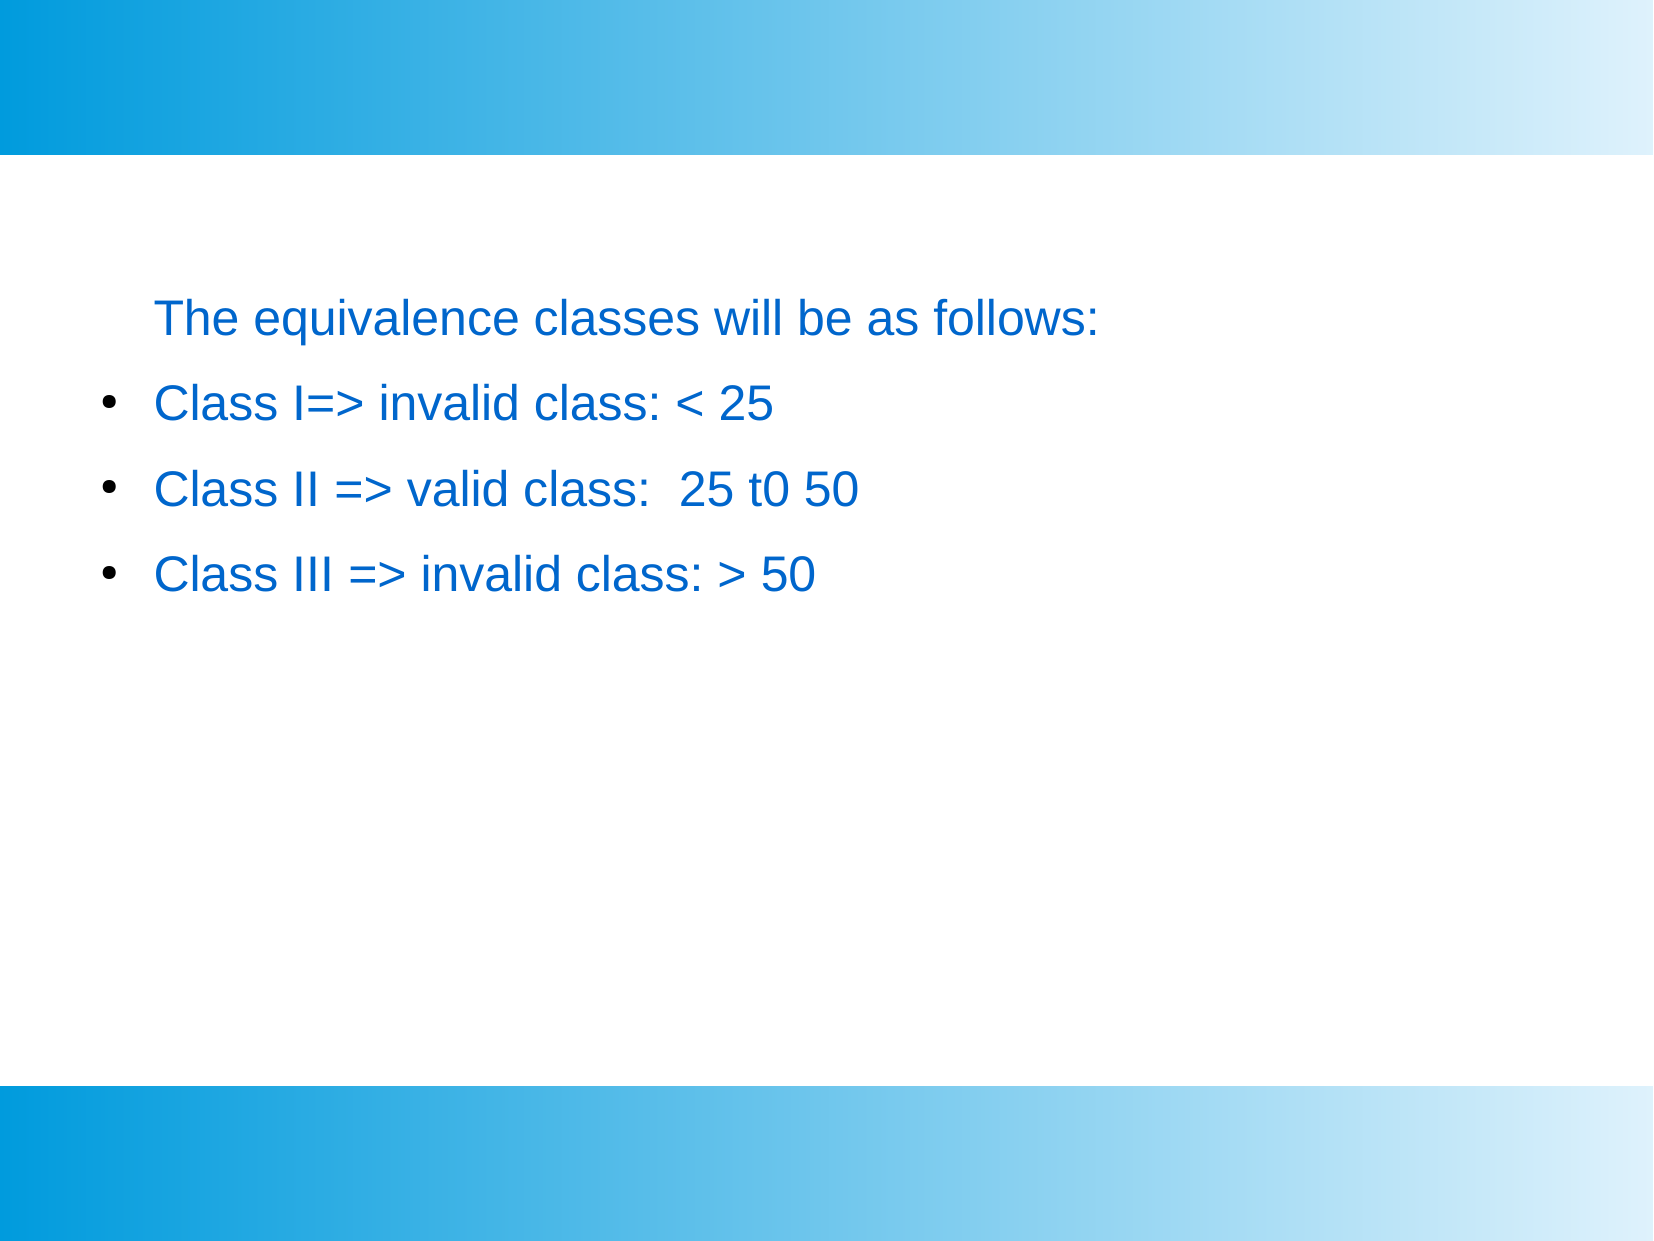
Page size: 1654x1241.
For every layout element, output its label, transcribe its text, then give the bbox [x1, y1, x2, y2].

list The equivalence classes will be as follows: Class I=> invalid class: < 25 Class II => valid class: 25 t0 50 Class III => invalid class: > 50 [82, 290, 1571, 1010]
